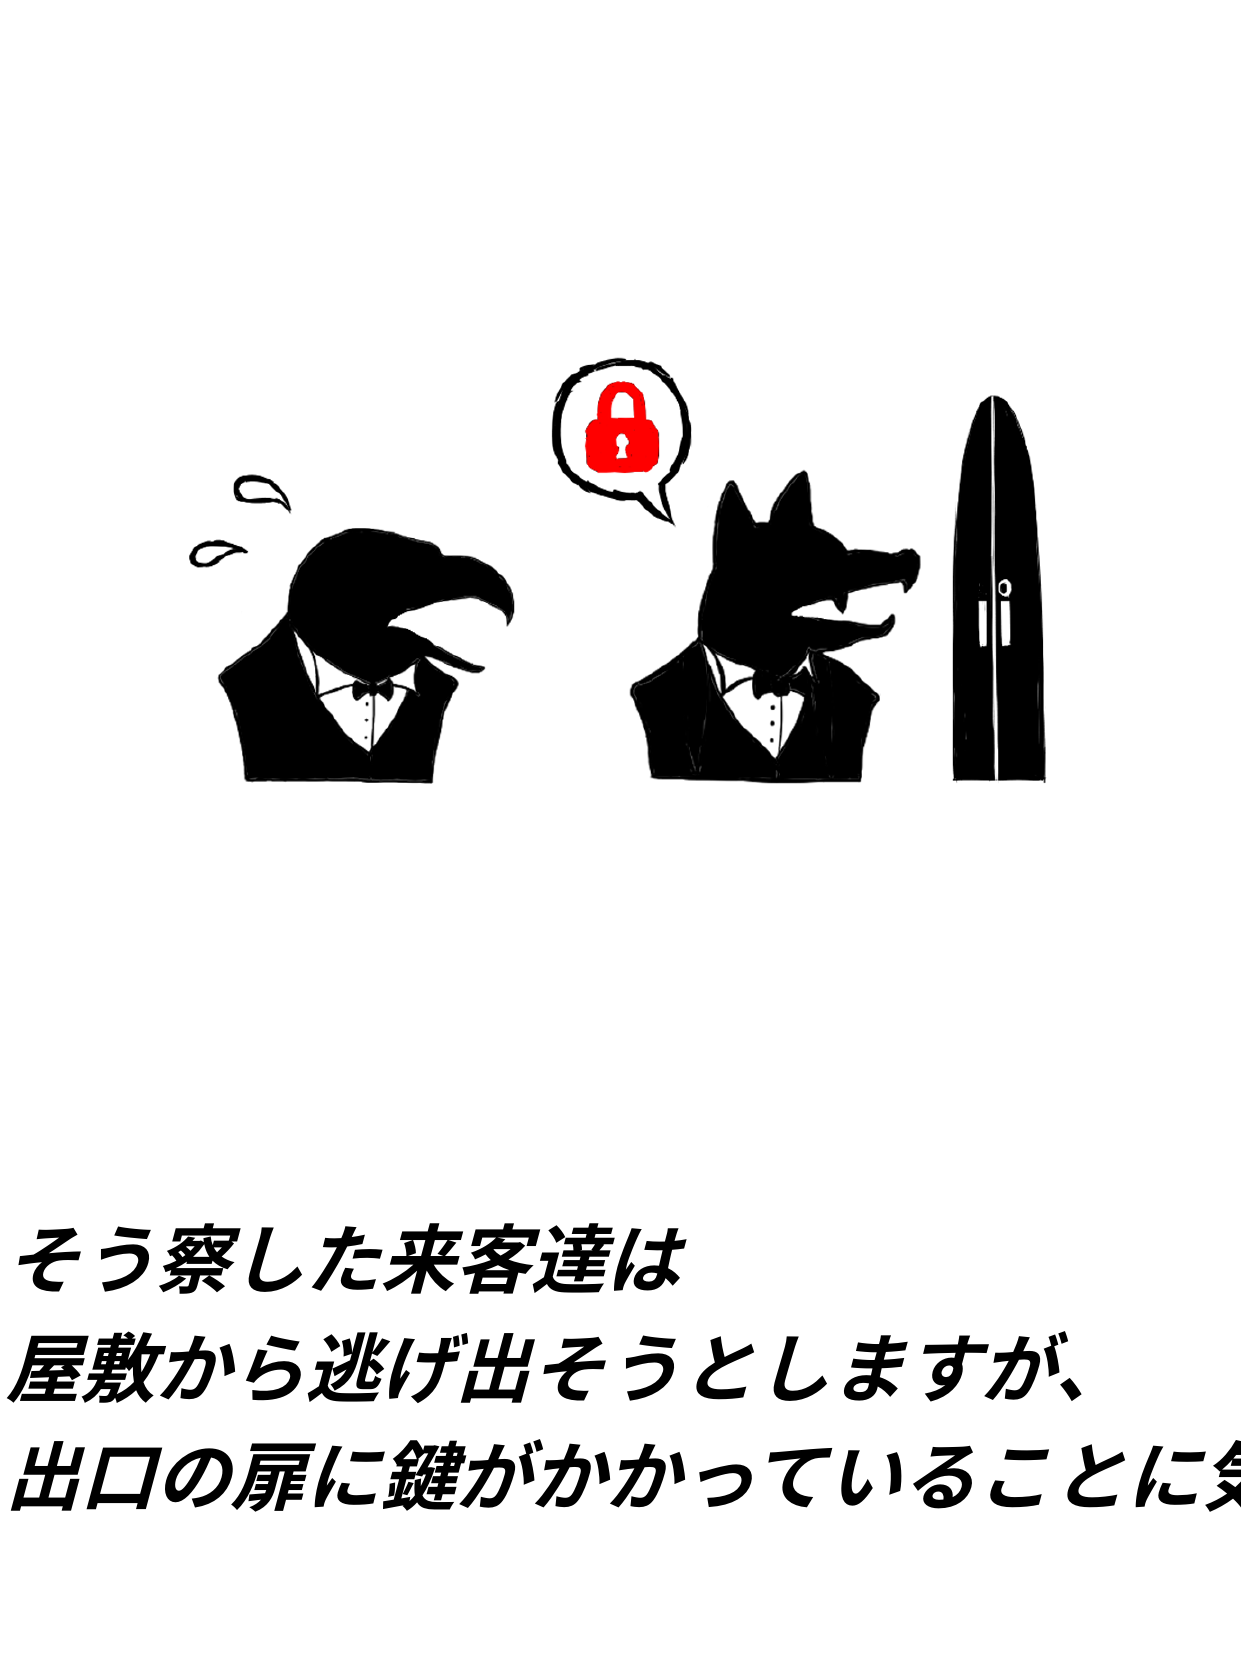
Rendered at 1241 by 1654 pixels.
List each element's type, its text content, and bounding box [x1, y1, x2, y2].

picture [170, 119, 1071, 1021]
text_box そう察した来客達は 屋敷から逃げ出そうとしますが、 出口の扉に鍵がかかっていることに気が付きます。 [0, 1231, 1241, 1496]
